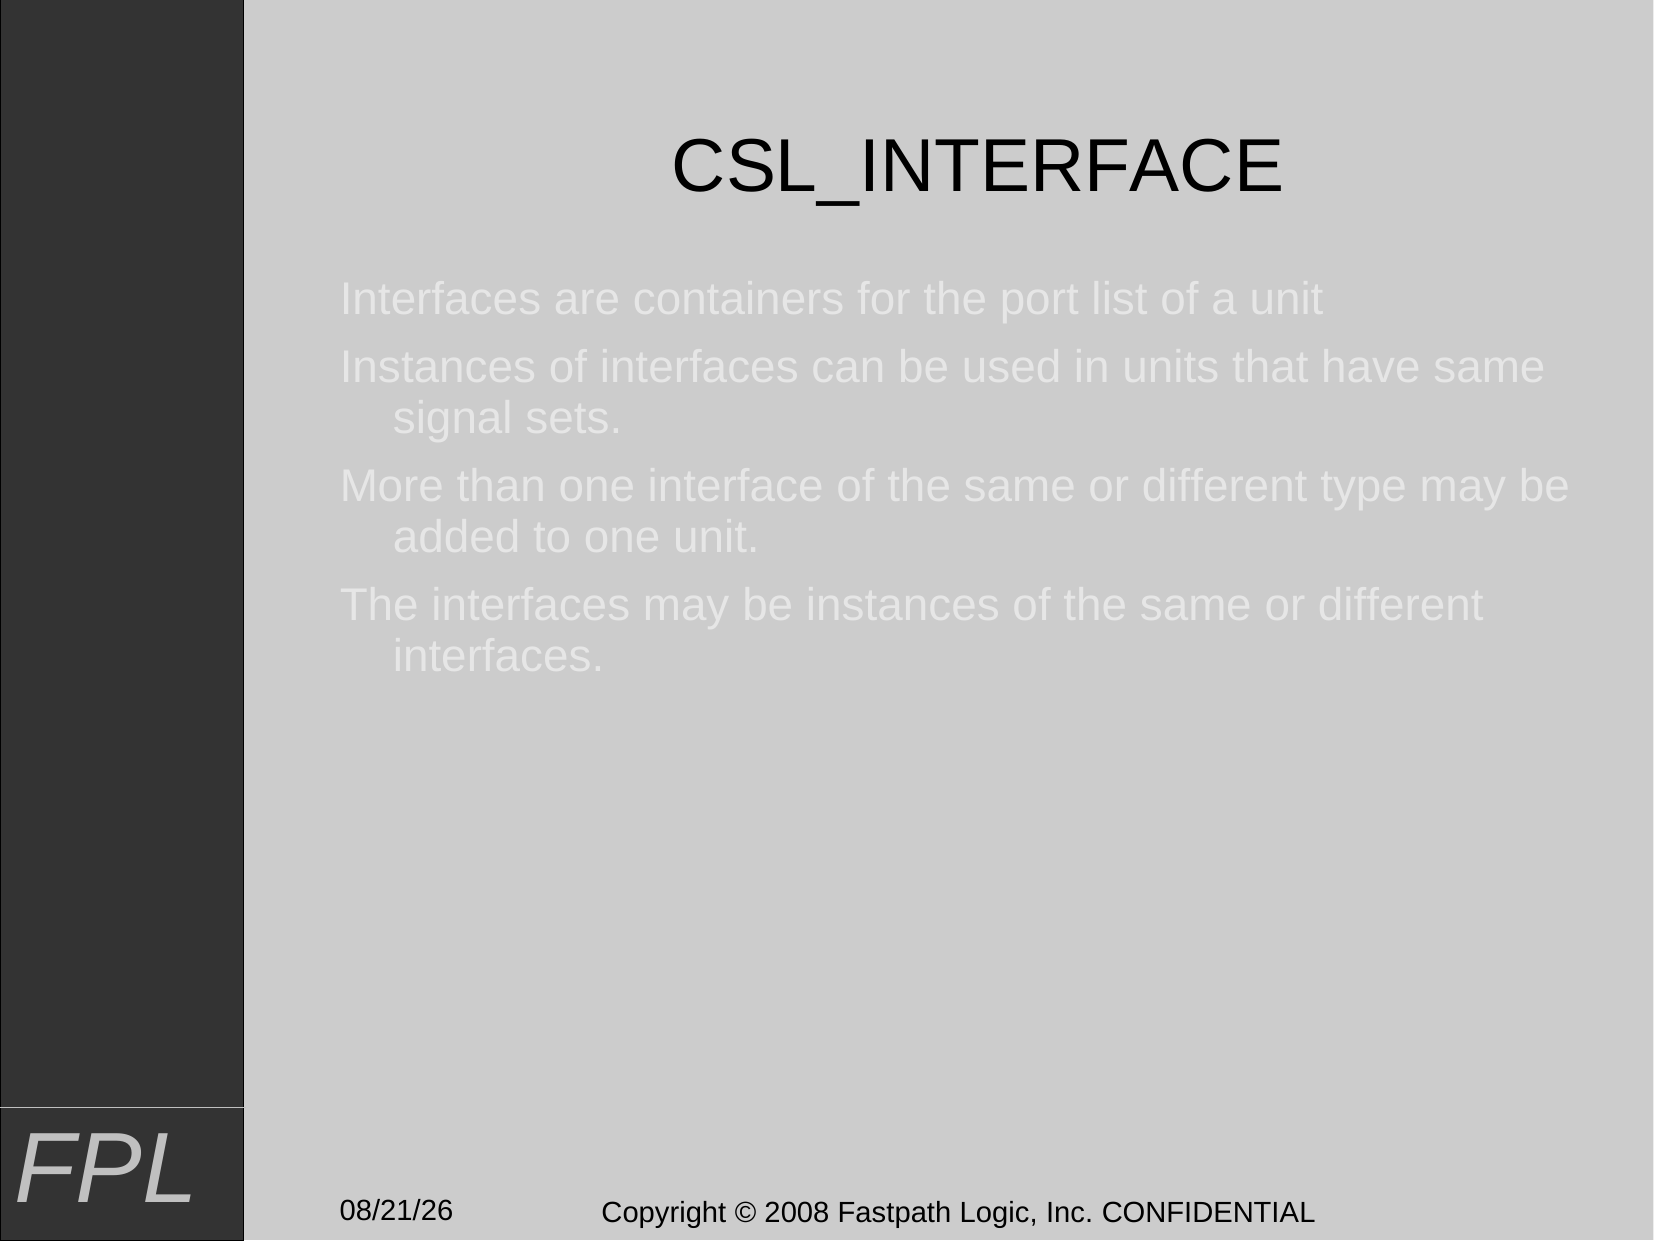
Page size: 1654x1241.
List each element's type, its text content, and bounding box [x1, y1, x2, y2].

title CSL_INTERFACE [427, 57, 1530, 272]
list Interfaces are containers for the port list of a unit Instances of interfaces can be used in units that have same signal sets. More than one interface of the same or different type may be added to one unit. The interfaces may be instances of the same or different interfaces. [322, 272, 1635, 1179]
